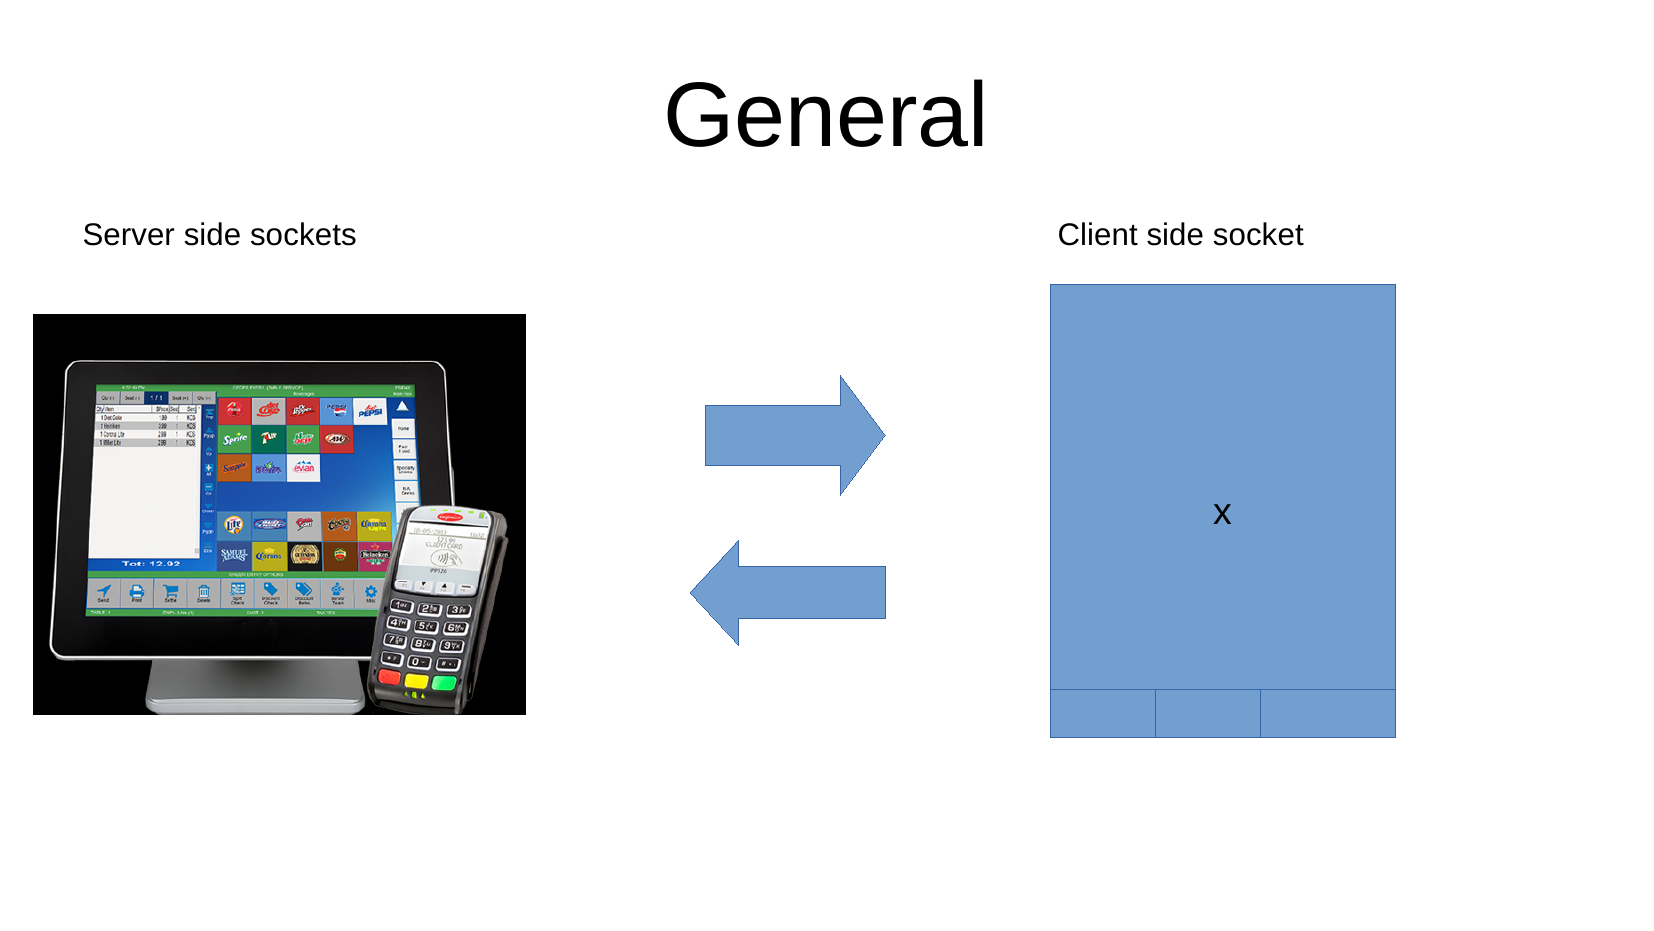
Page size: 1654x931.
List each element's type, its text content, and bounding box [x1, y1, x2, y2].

text_box [1050, 689, 1396, 738]
title General [82, 37, 1571, 193]
text_box x [1050, 284, 1396, 689]
picture [33, 314, 526, 715]
text_box [690, 540, 886, 646]
text_box [705, 375, 886, 496]
list Server side sockets Client side socket [82, 217, 1571, 758]
